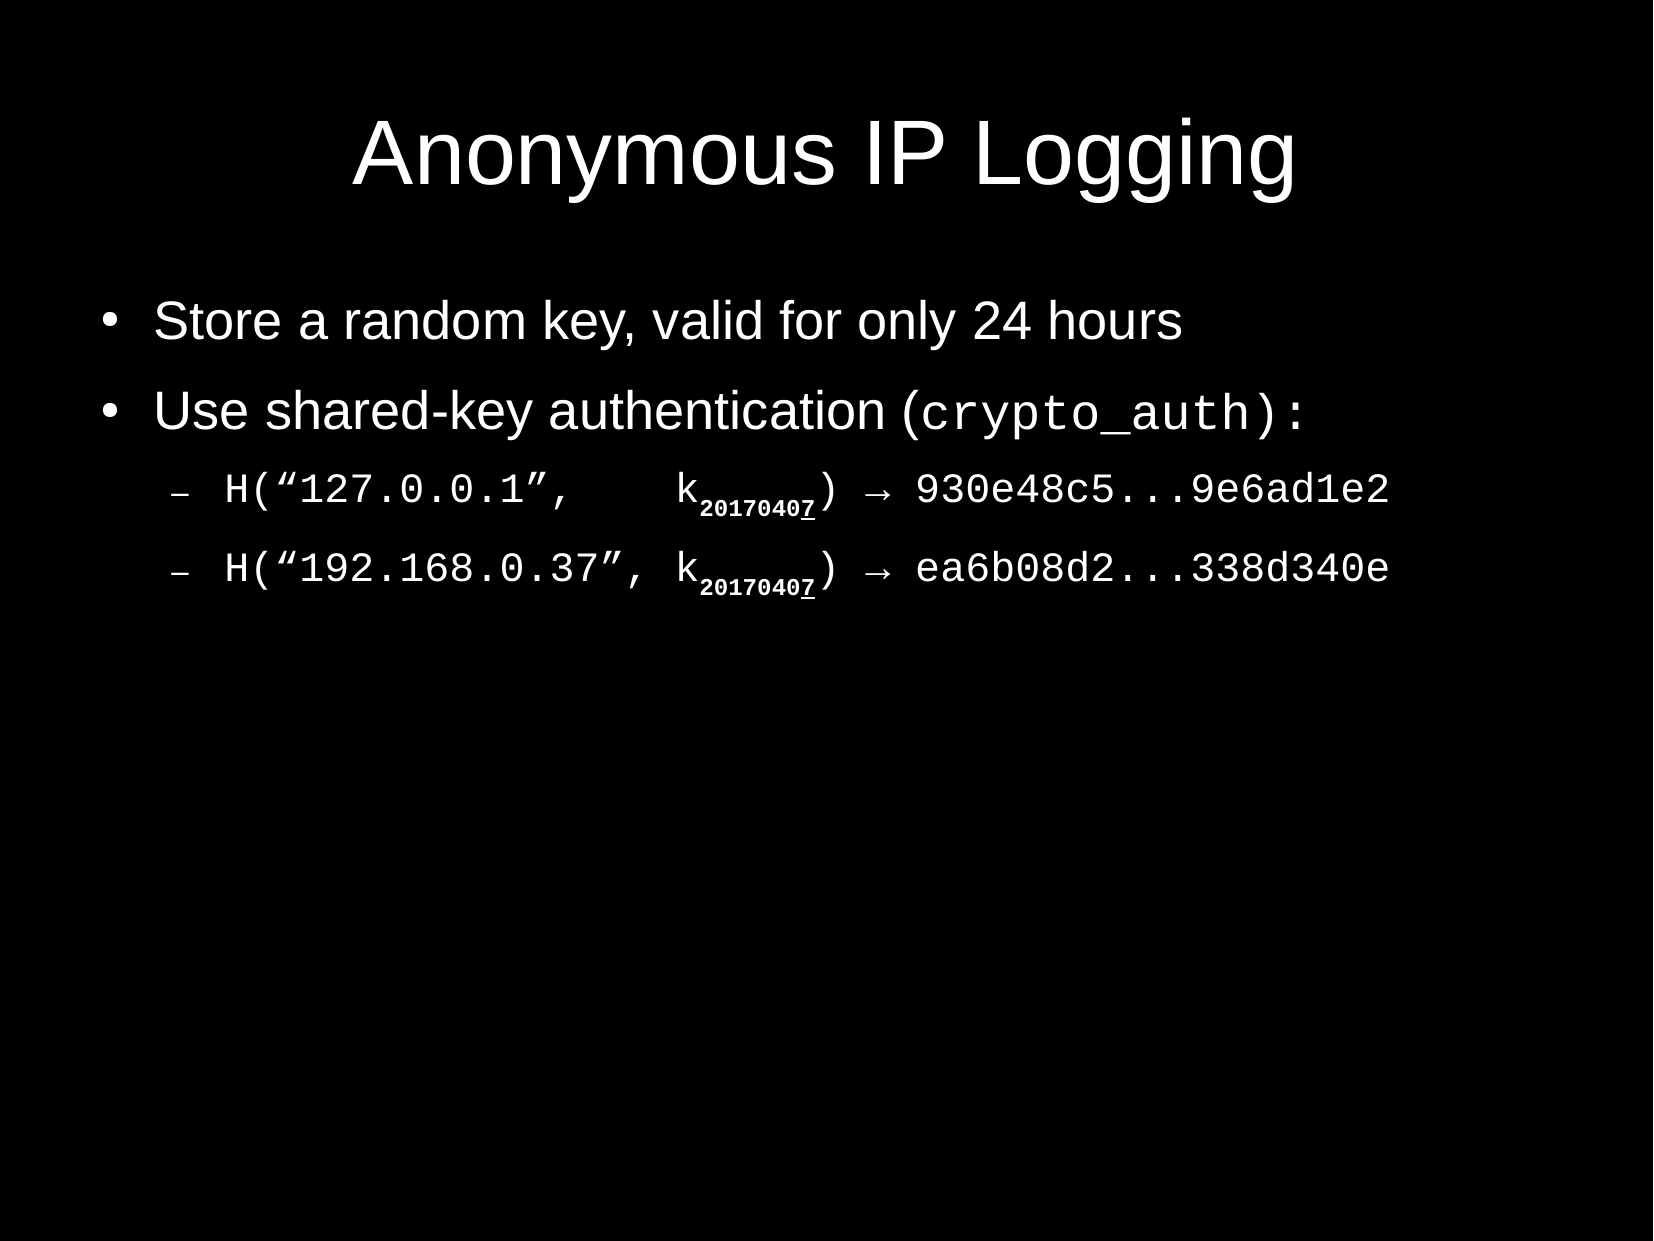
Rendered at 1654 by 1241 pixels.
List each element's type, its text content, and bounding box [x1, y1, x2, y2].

title Anonymous IP Logging [82, 49, 1571, 257]
list Store a random key, valid for only 24 hours Use shared-key authentication (crypto_auth): H(“127.0.0.1”, k20170407) → 930e48c5...9e6ad1e2 H(“192.168.0.37”, k20170407) → ea6b08d2...338d340e [82, 290, 1571, 1141]
